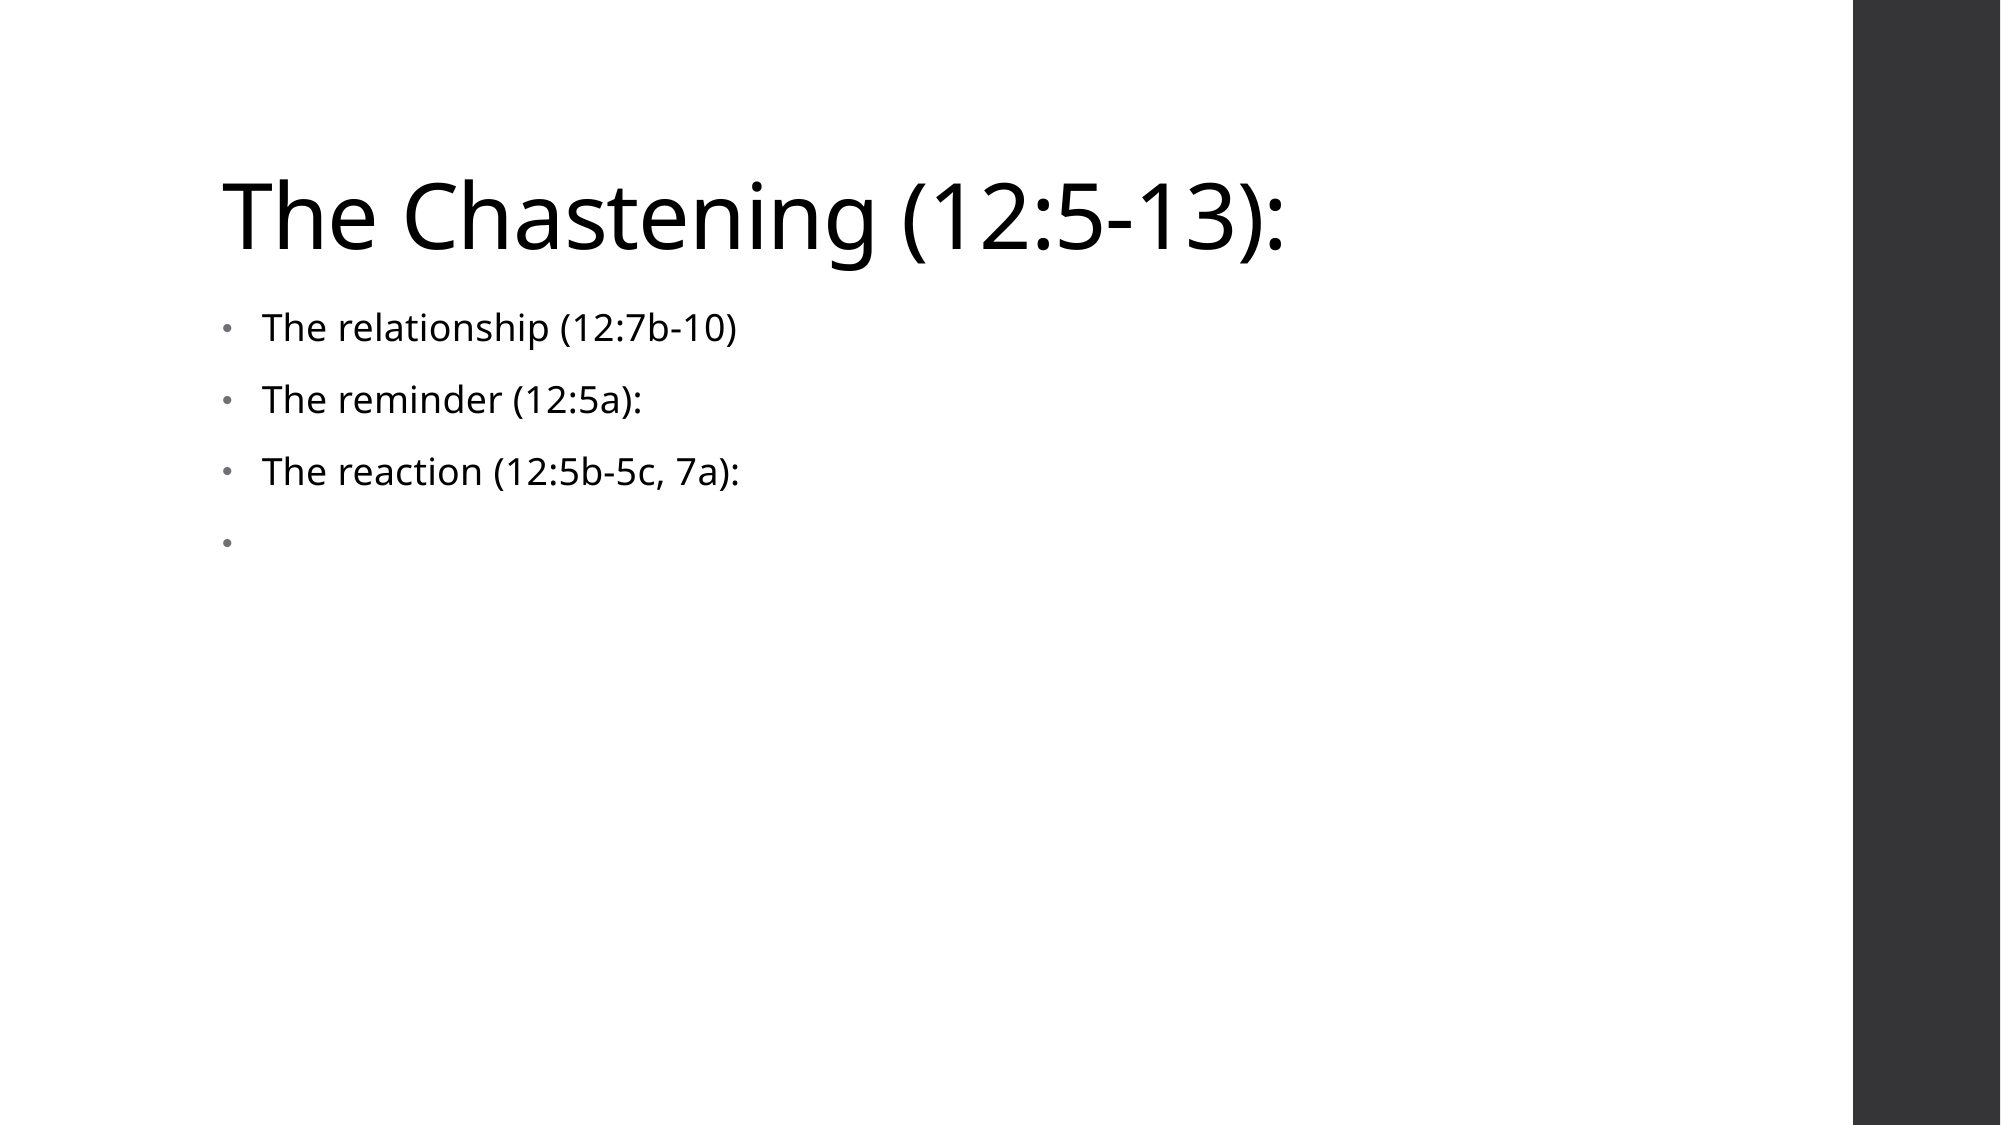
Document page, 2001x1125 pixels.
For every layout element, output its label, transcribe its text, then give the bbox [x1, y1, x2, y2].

list The relationship (12:7b-10) The reminder (12:5a): The reaction (12:5b-5c, 7a): [206, 299, 1617, 1014]
title The Chastening (12:5-13): [206, 60, 1797, 278]
